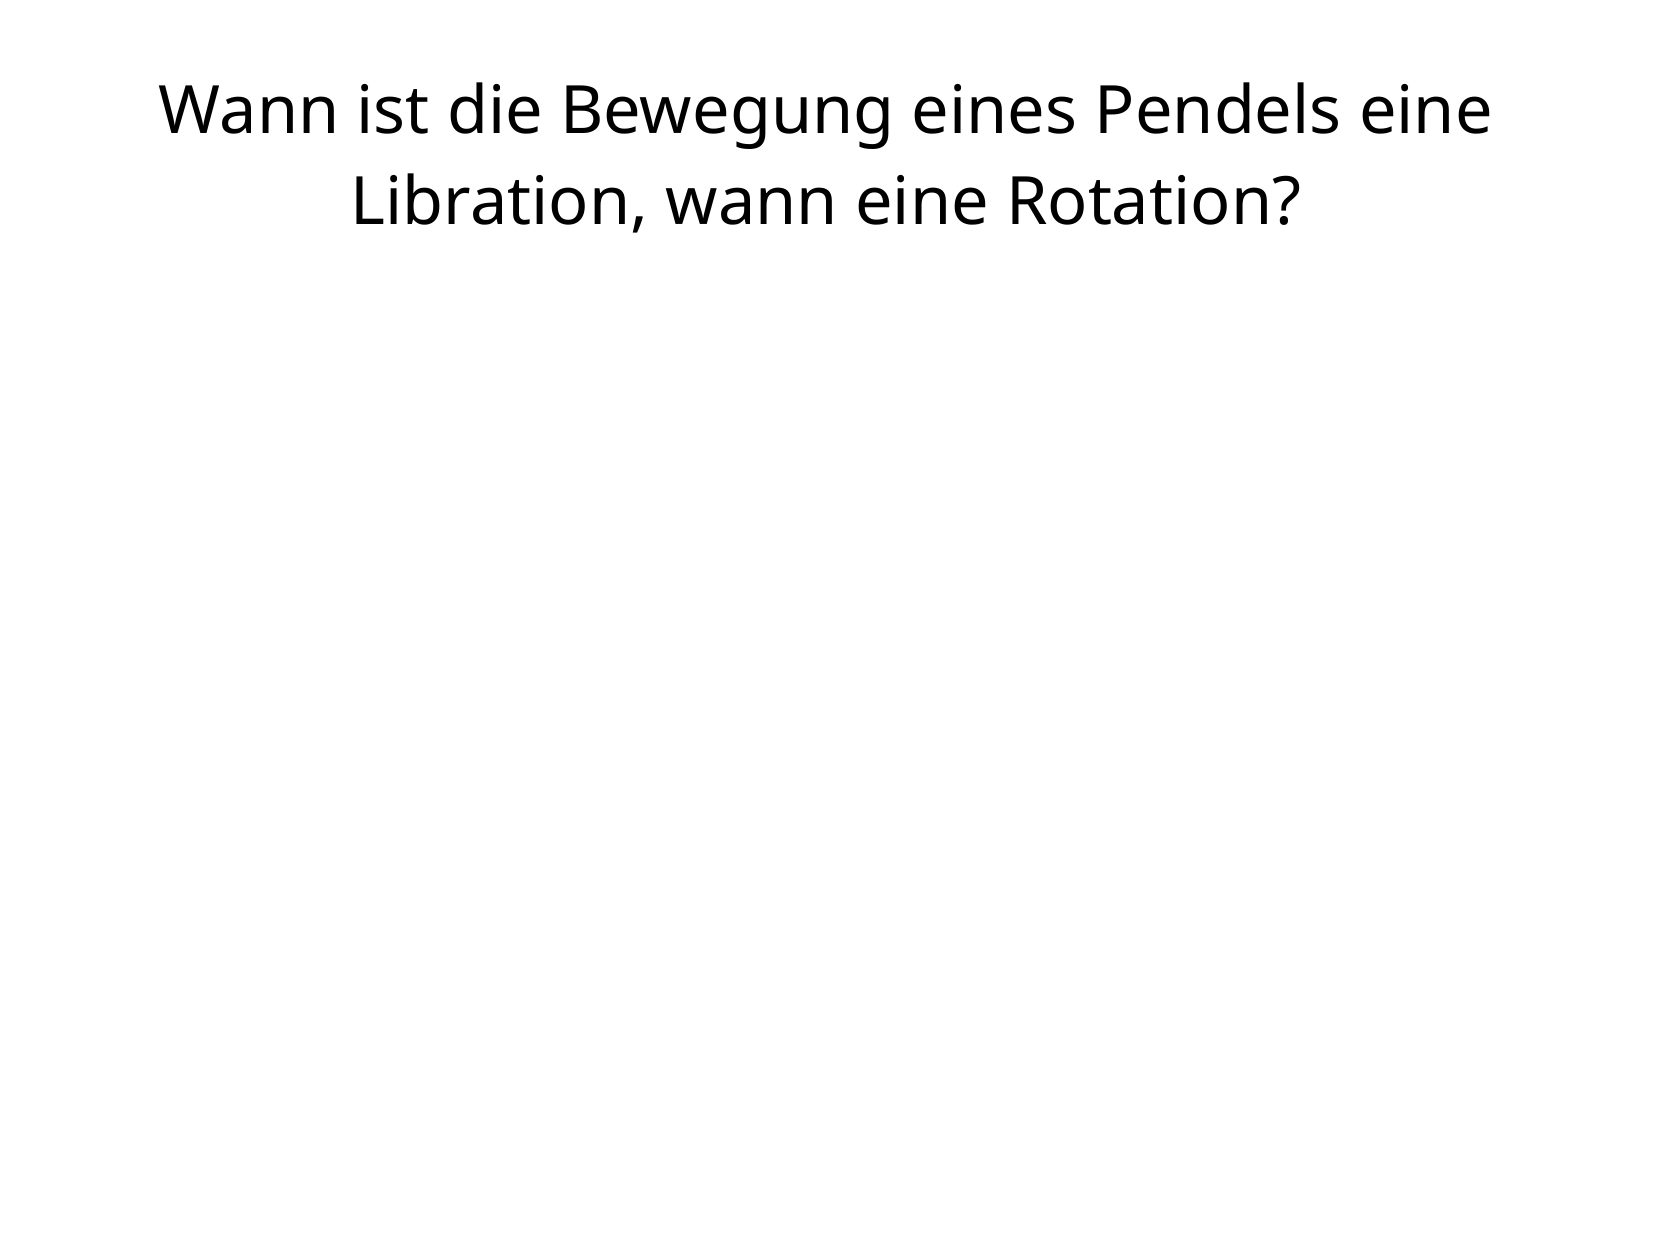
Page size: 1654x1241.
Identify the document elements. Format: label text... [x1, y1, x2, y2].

title Wann ist die Bewegung eines Pendels eine Libration, wann eine Rotation? [82, 49, 1571, 257]
